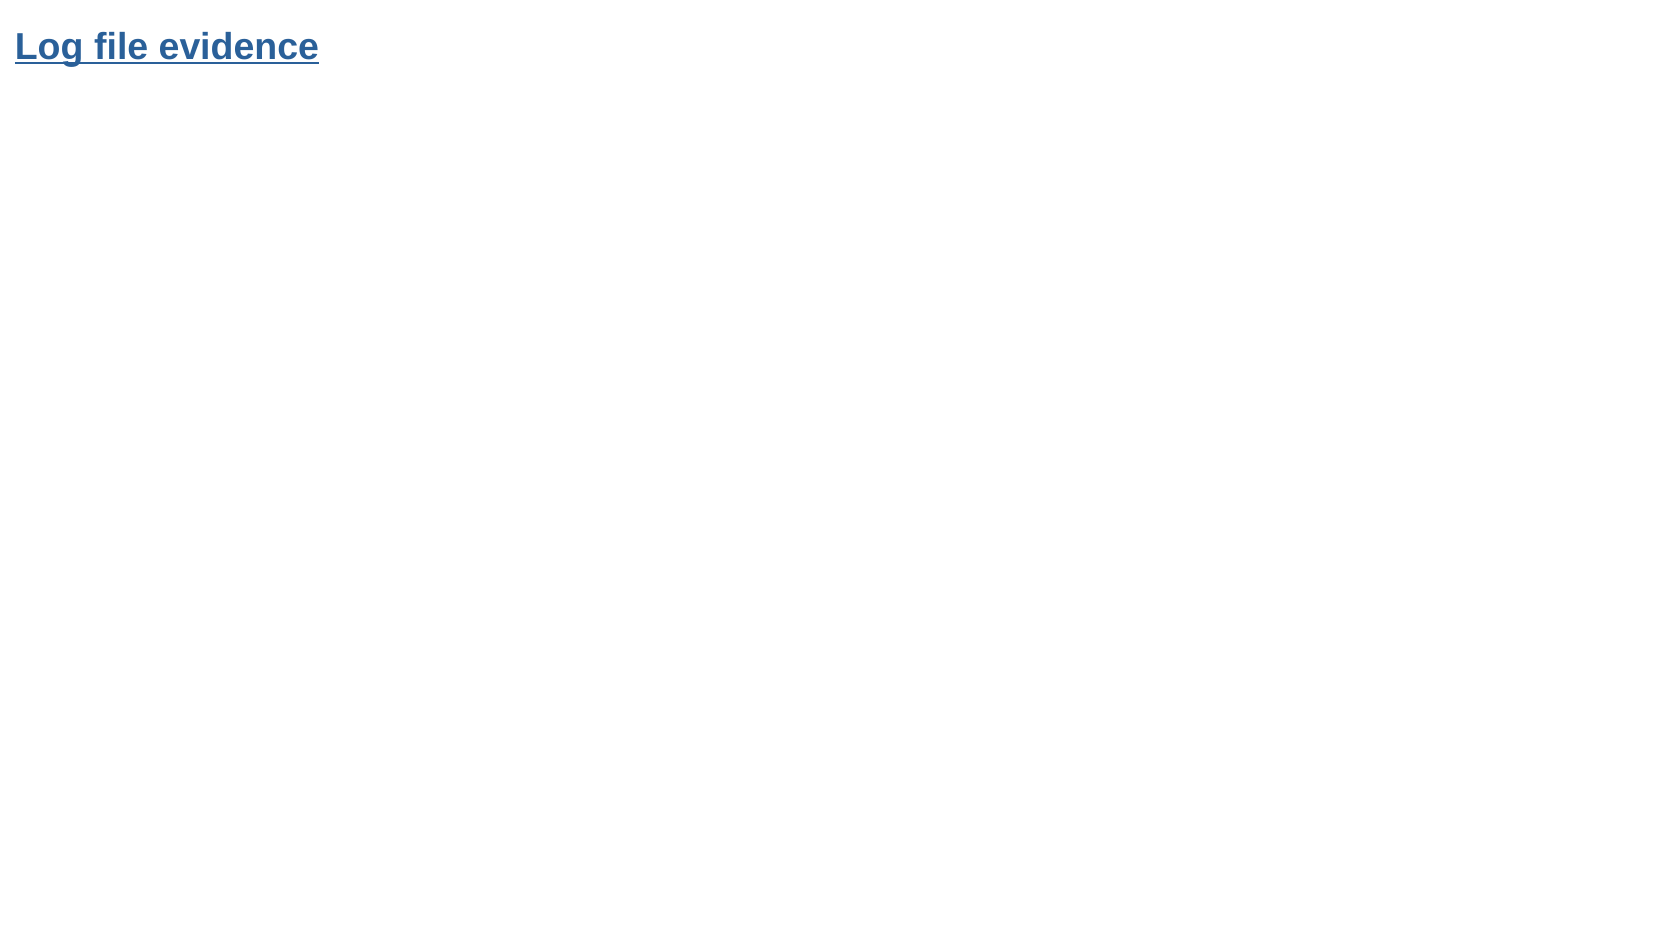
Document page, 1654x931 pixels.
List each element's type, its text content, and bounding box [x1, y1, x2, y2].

text_box Log file evidence [0, 18, 863, 113]
